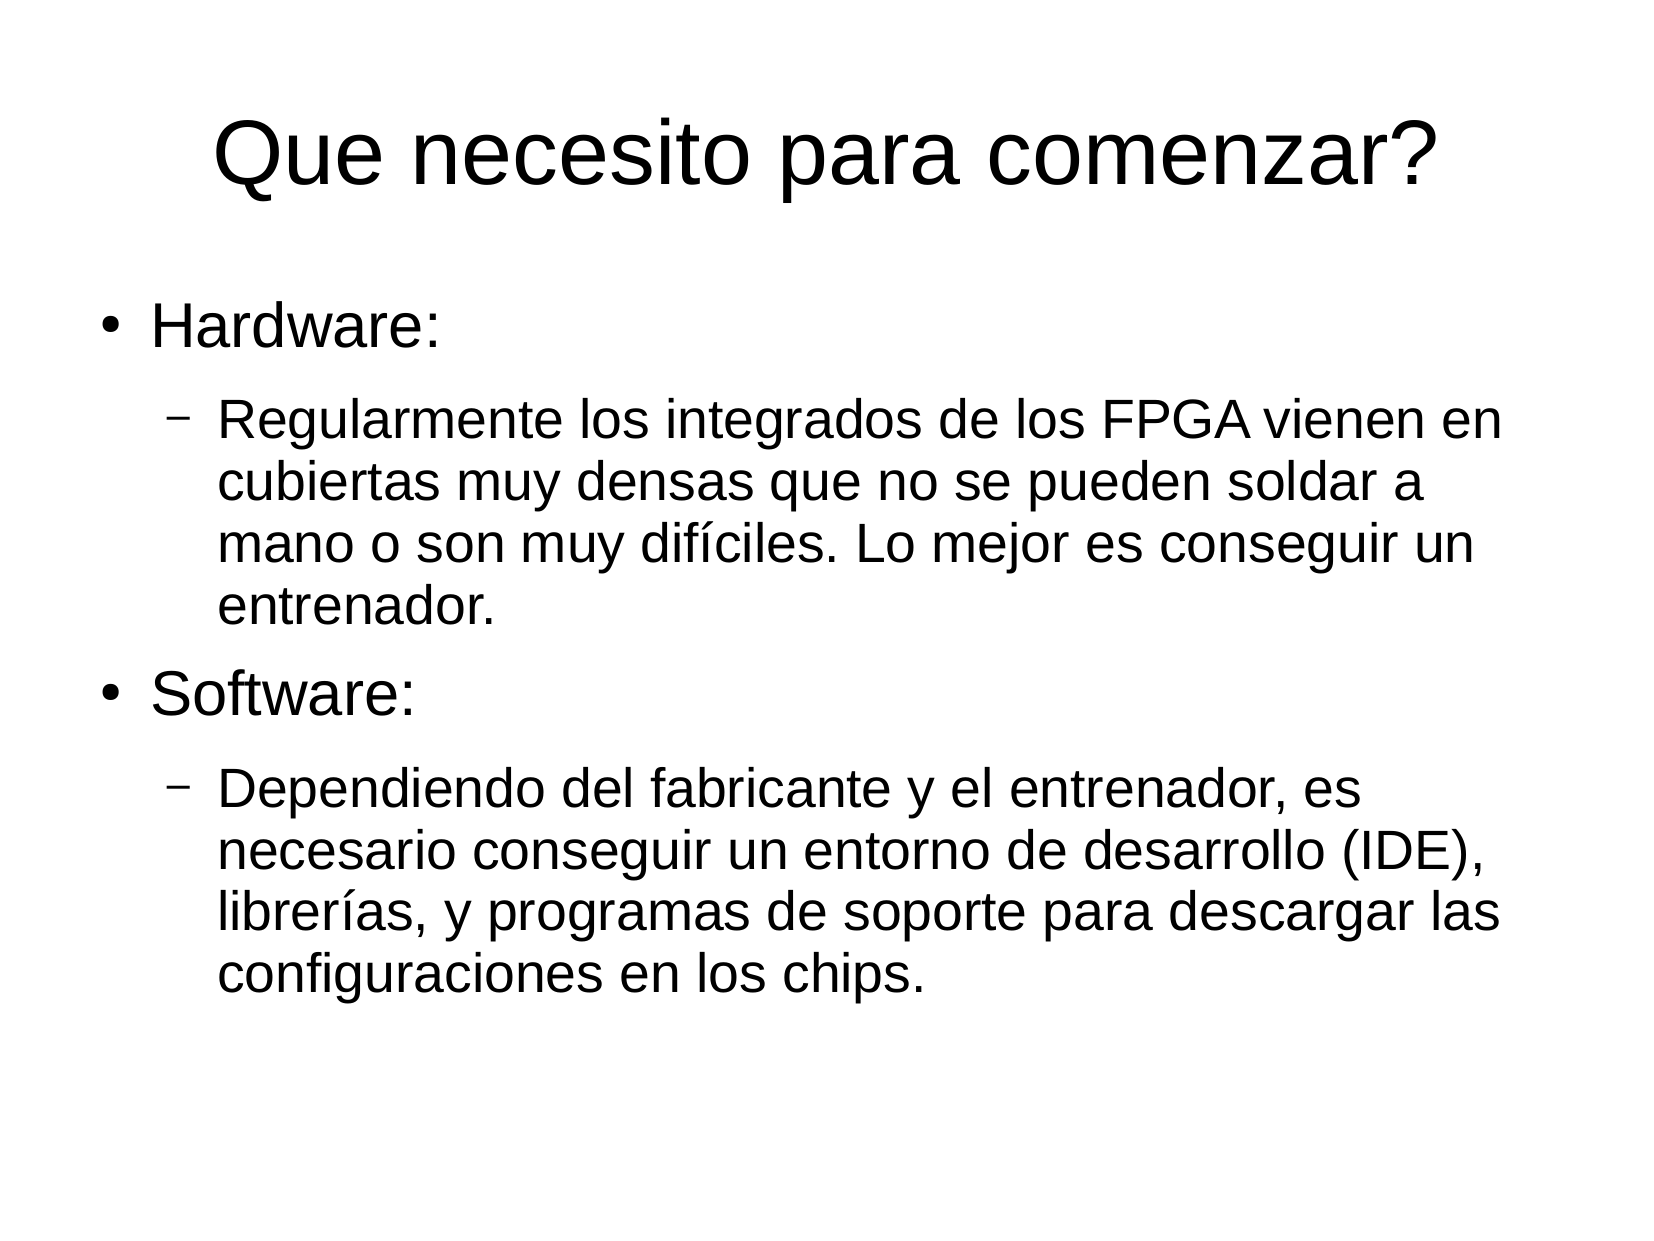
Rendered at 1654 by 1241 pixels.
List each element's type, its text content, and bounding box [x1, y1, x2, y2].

list Hardware: Regularmente los integrados de los FPGA vienen en cubiertas muy densas que no se pueden soldar a mano o son muy difíciles. Lo mejor es conseguir un entrenador. Software: Dependiendo del fabricante y el entrenador, es necesario conseguir un entorno de desarrollo (IDE), librerías, y programas de soporte para descargar las configuraciones en los chips. [82, 290, 1571, 1010]
title Que necesito para comenzar? [82, 49, 1571, 257]
